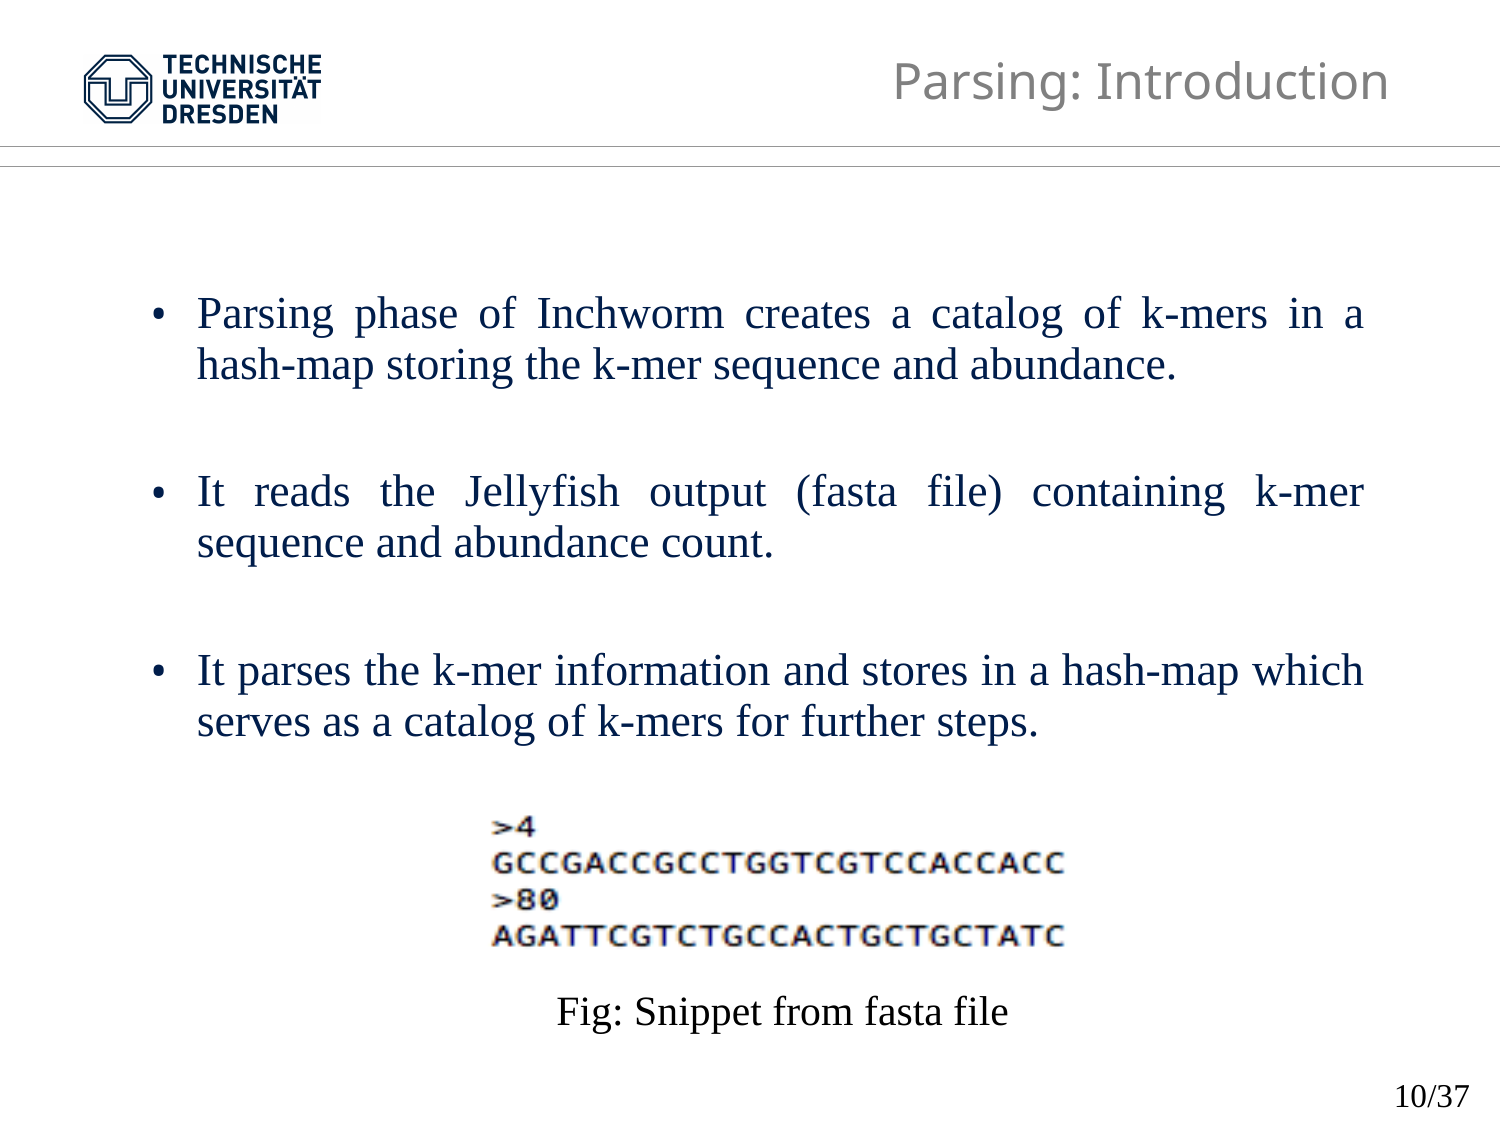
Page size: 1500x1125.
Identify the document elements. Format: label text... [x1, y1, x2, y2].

text_box Fig: Snippet from fasta file [541, 980, 1142, 1042]
list Parsing phase of Inchworm creates a catalog of k-mers in a hash-map storing the k-mer sequence and abundance. It reads the Jellyfish output (fasta file) containing k-mer sequence and abundance count. It parses the k-mer information and stores in a hash-map which serves as a catalog of k-mers for further steps. [75, 279, 1381, 856]
picture [83, 54, 321, 124]
title Parsing: Introduction [472, 12, 1392, 148]
picture [480, 809, 1081, 961]
